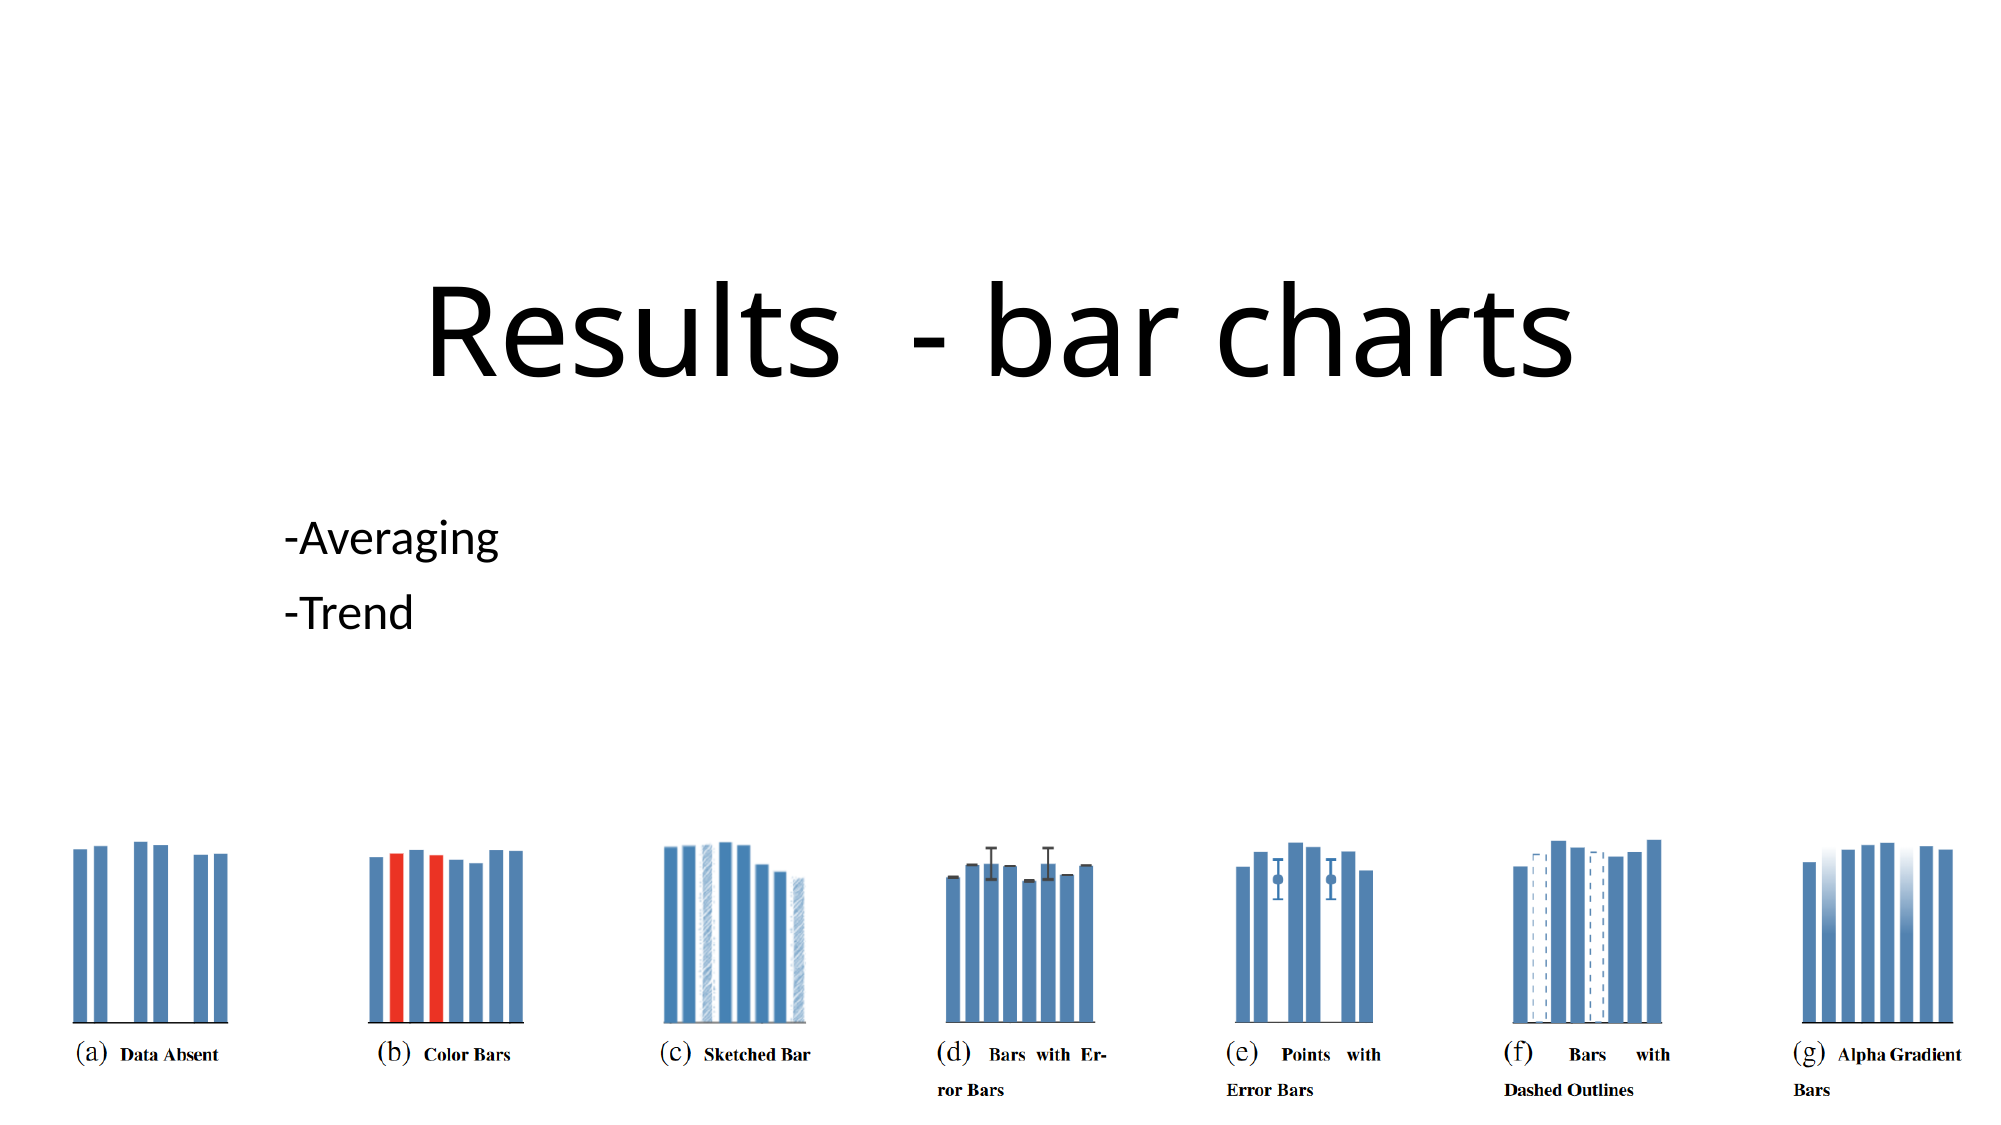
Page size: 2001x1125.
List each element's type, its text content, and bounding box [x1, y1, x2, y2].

subtitle -Averaging -Trend [268, 503, 1769, 776]
picture [0, 807, 2000, 1125]
title Results - bar charts [249, 19, 1750, 411]
